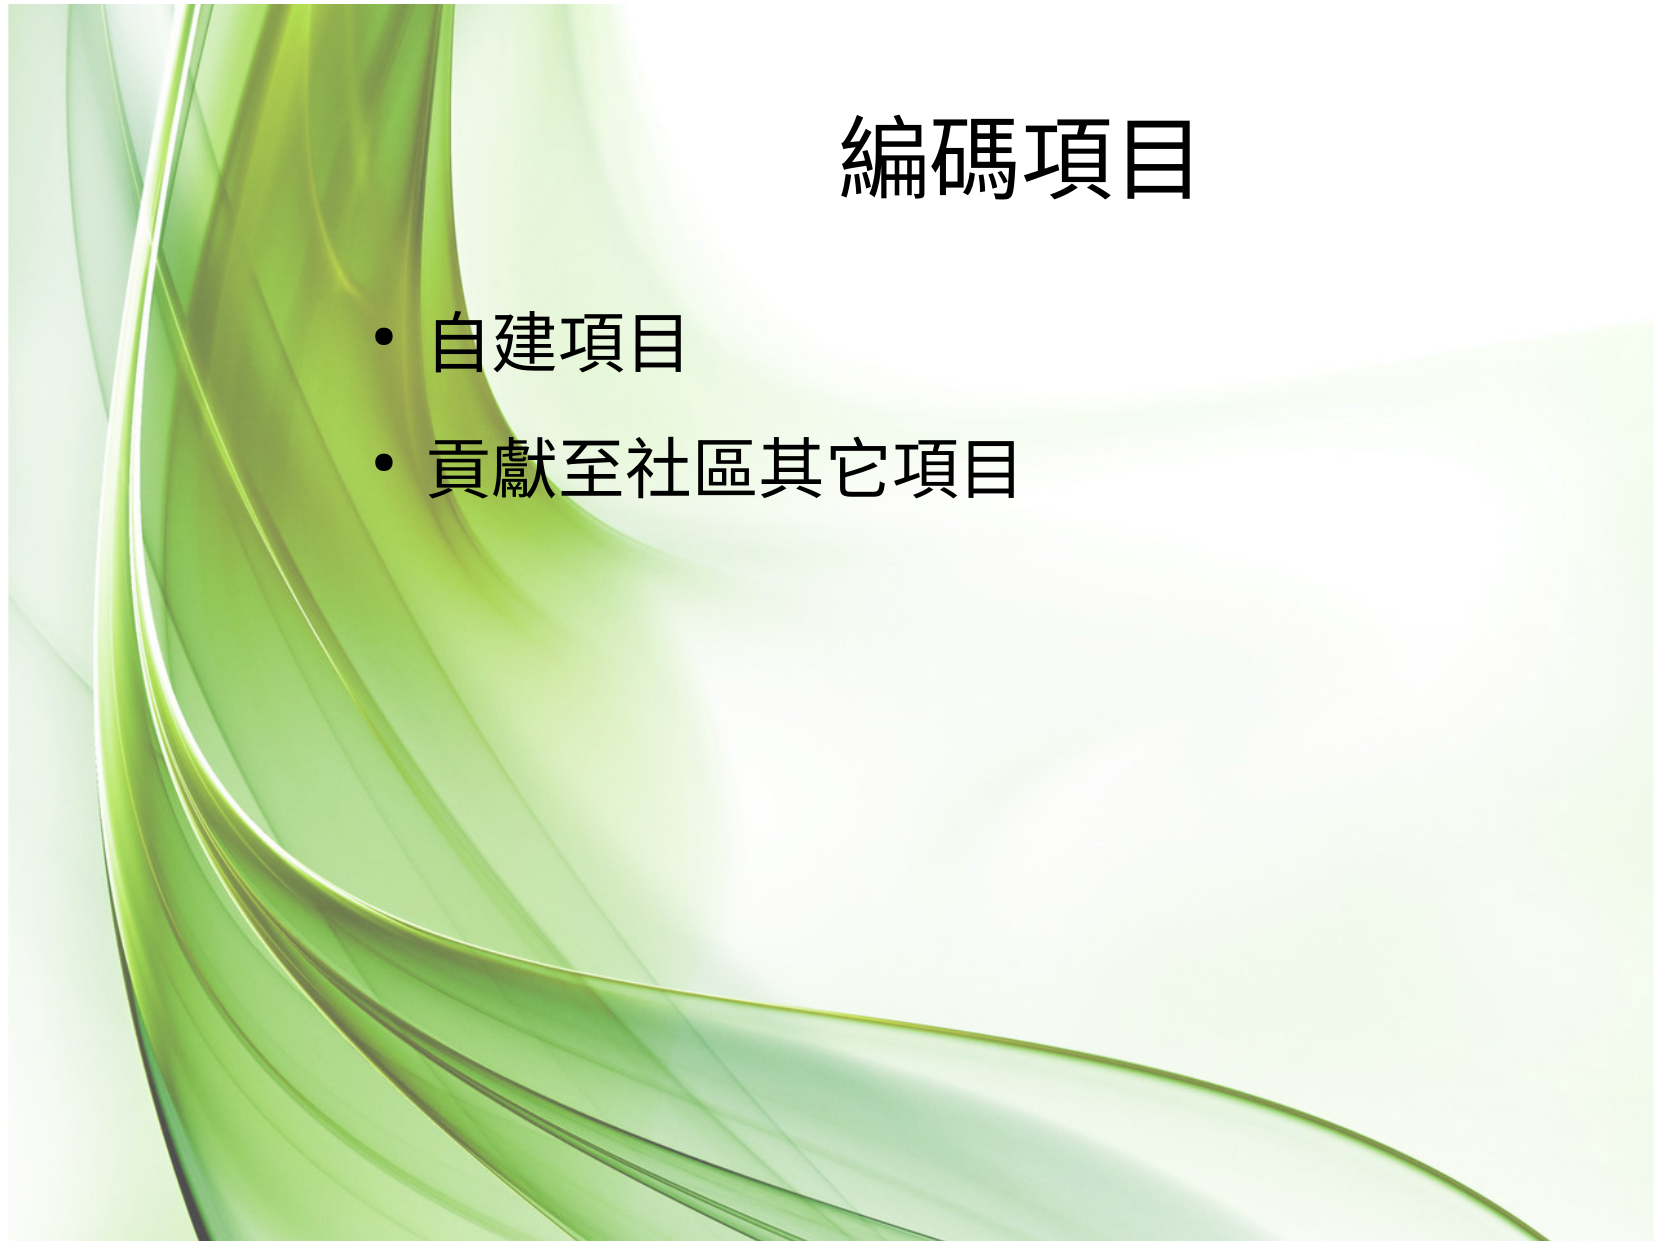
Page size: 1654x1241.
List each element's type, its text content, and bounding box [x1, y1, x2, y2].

list 自建項目 貢獻至社區其它項目 [354, 290, 1571, 1109]
title 編碼項目 [472, 56, 1571, 250]
